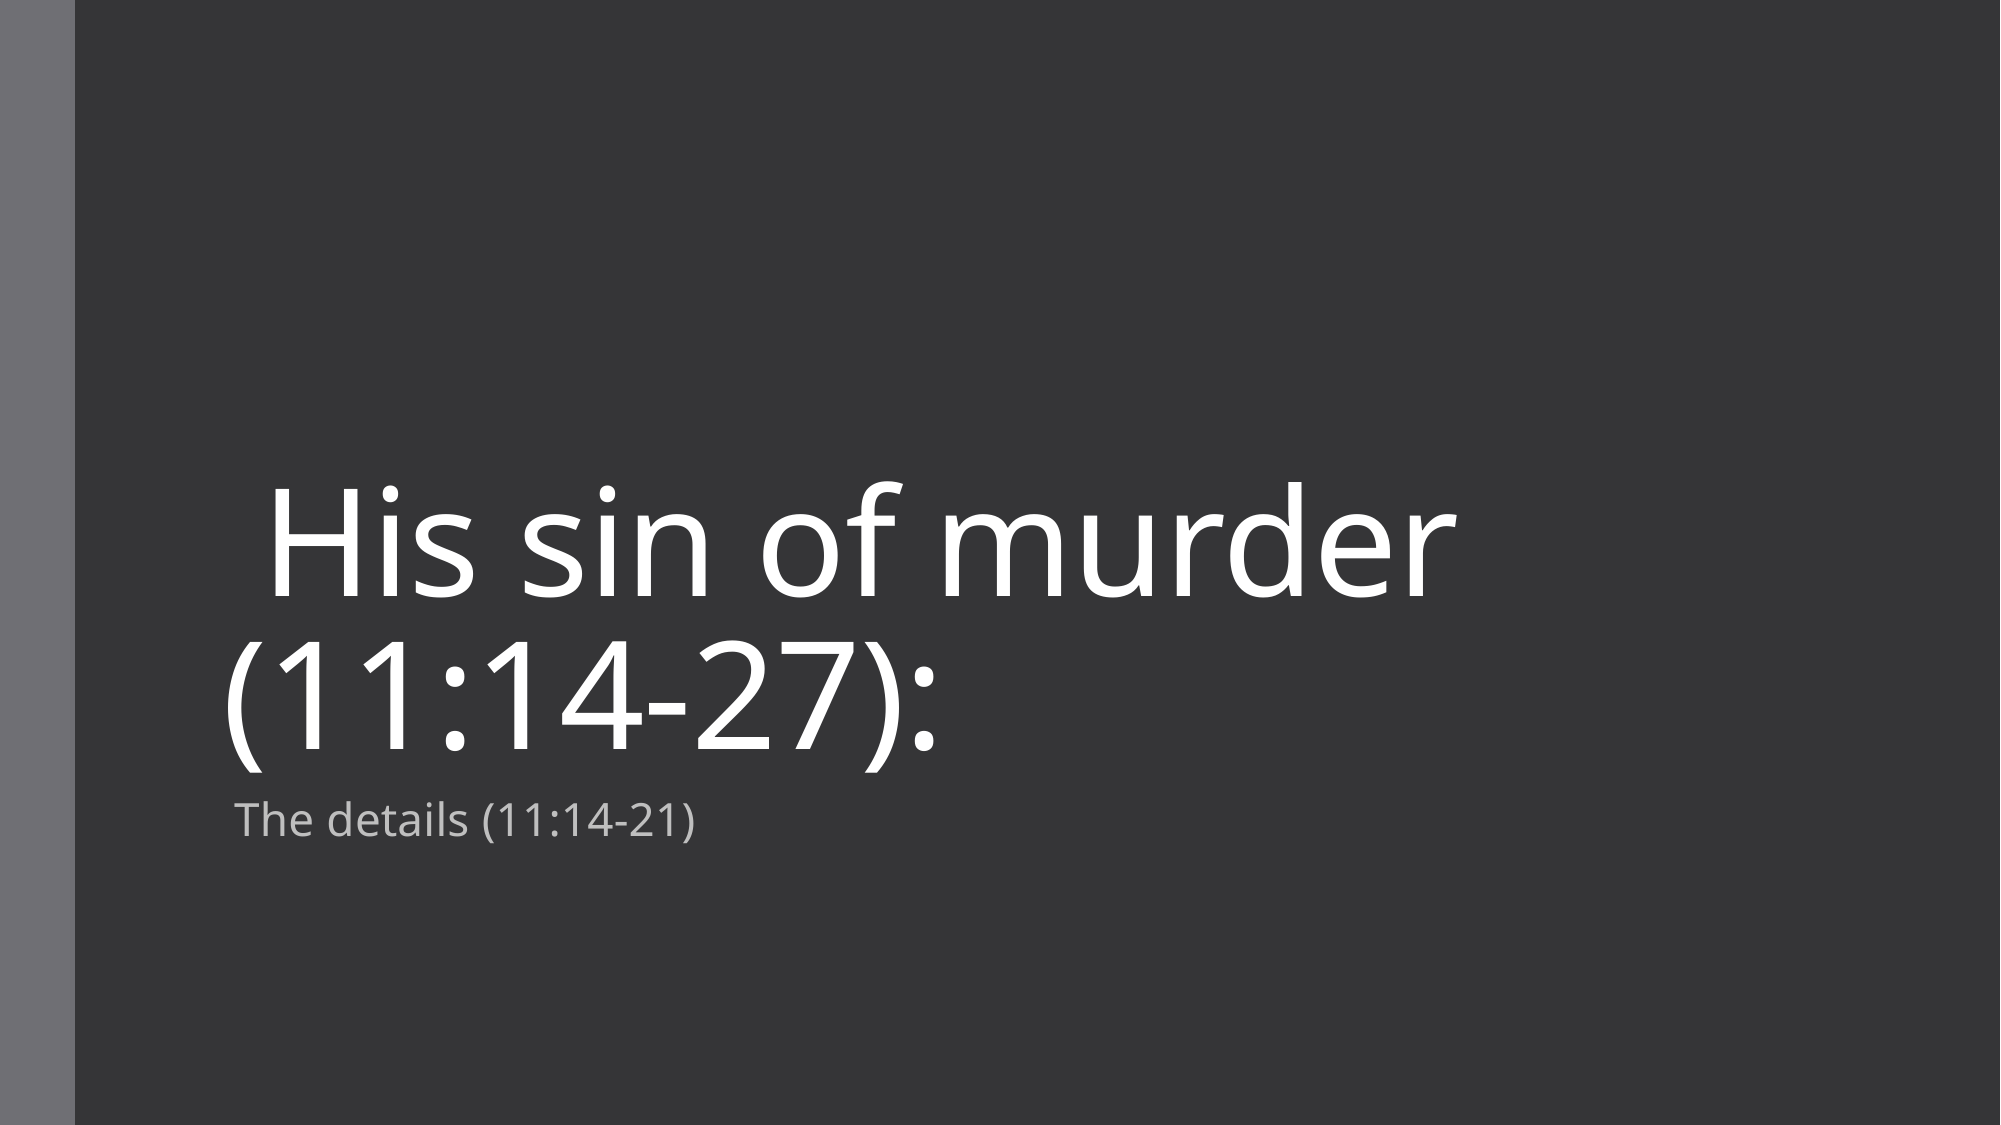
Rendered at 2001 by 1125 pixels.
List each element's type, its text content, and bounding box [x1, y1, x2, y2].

title His sin of murder (11:14-27): [206, 124, 1752, 787]
subtitle The details (11:14-21) [206, 787, 1752, 1066]
